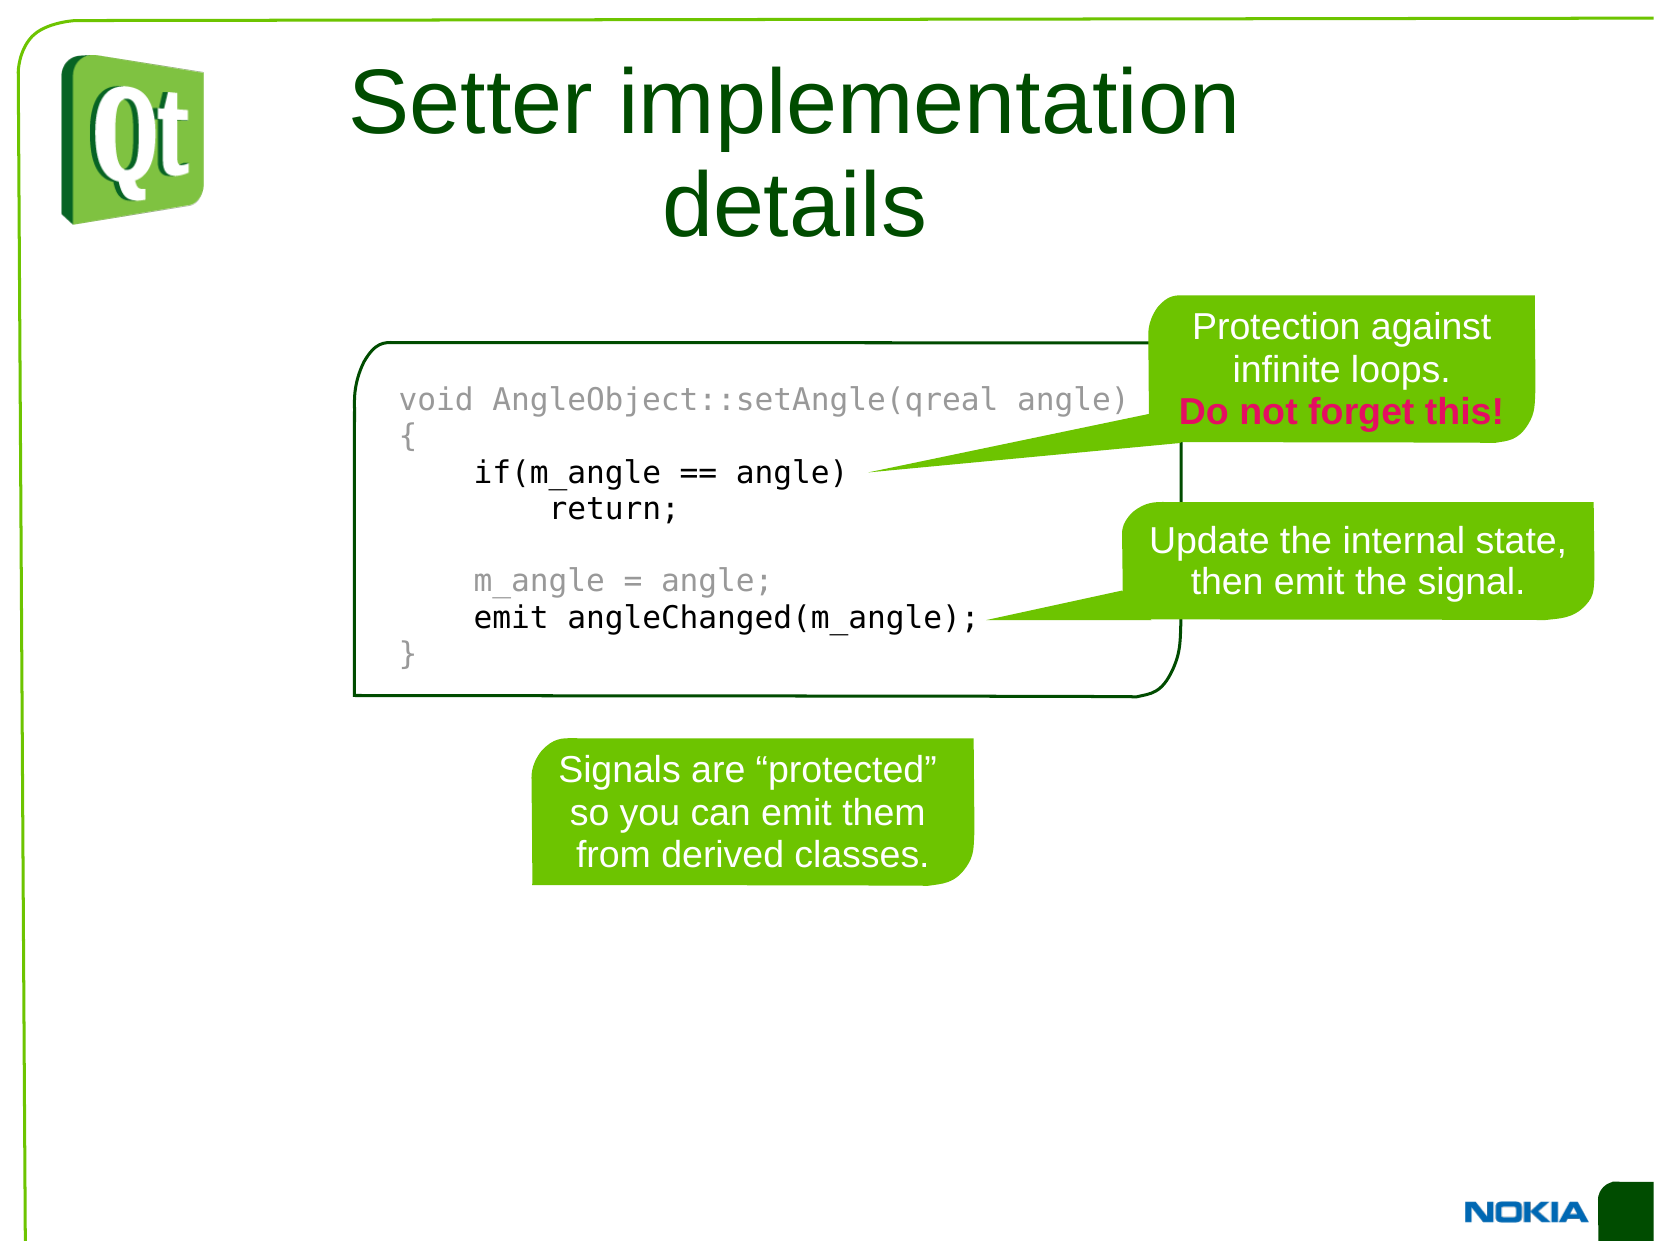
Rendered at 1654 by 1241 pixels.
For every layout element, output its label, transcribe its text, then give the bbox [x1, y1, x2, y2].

text_box void AngleObject::setAngle(qreal angle) { if(m_angle == angle) return; m_angle = angle; emit angleChanged(m_angle); } [383, 374, 1148, 680]
text_box Signals are “protected” so you can emit them from derived classes. [531, 738, 975, 886]
text_box Update the internal state, then emit the signal. [1122, 501, 1595, 621]
text_box [986, 590, 1152, 621]
picture [61, 55, 204, 225]
picture [1465, 1201, 1589, 1223]
text_box [868, 414, 1181, 473]
text_box Protection against infinite loops. Do not forget this! [1148, 295, 1536, 443]
title Setter implementation details [257, 49, 1333, 257]
